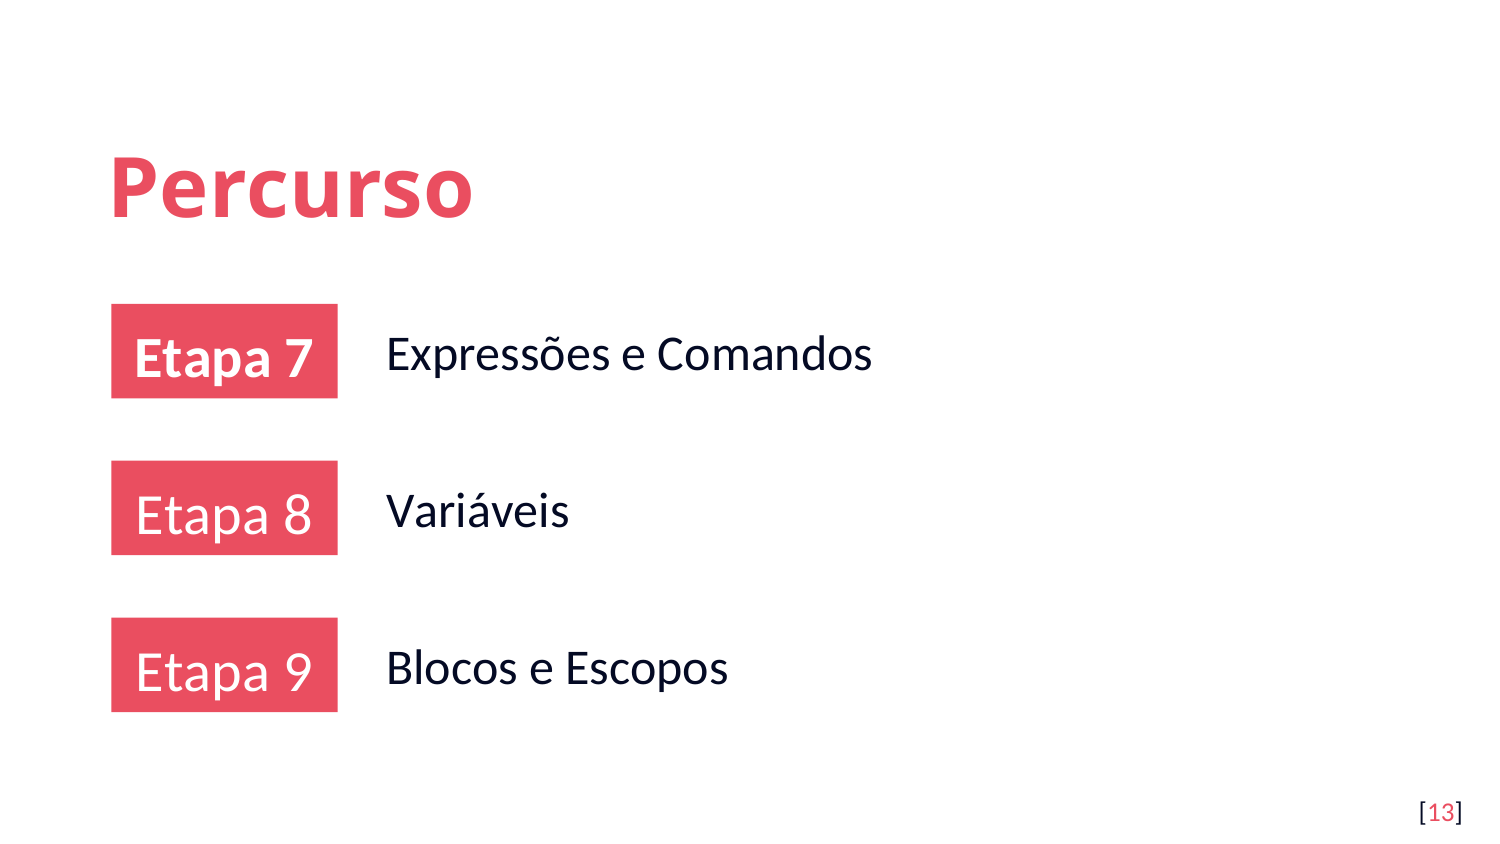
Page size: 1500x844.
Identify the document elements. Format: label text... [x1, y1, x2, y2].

text_box Blocos e Escopos [371, 627, 1384, 703]
text_box Expressões e Comandos [371, 313, 1384, 389]
text_box Percurso [92, 104, 1309, 243]
text_box Etapa 9 [111, 617, 338, 713]
text_box Variáveis [371, 470, 1384, 546]
text_box Etapa 7 [111, 303, 338, 399]
slide_number [13] [1403, 779, 1494, 844]
text_box Etapa 8 [111, 460, 338, 556]
